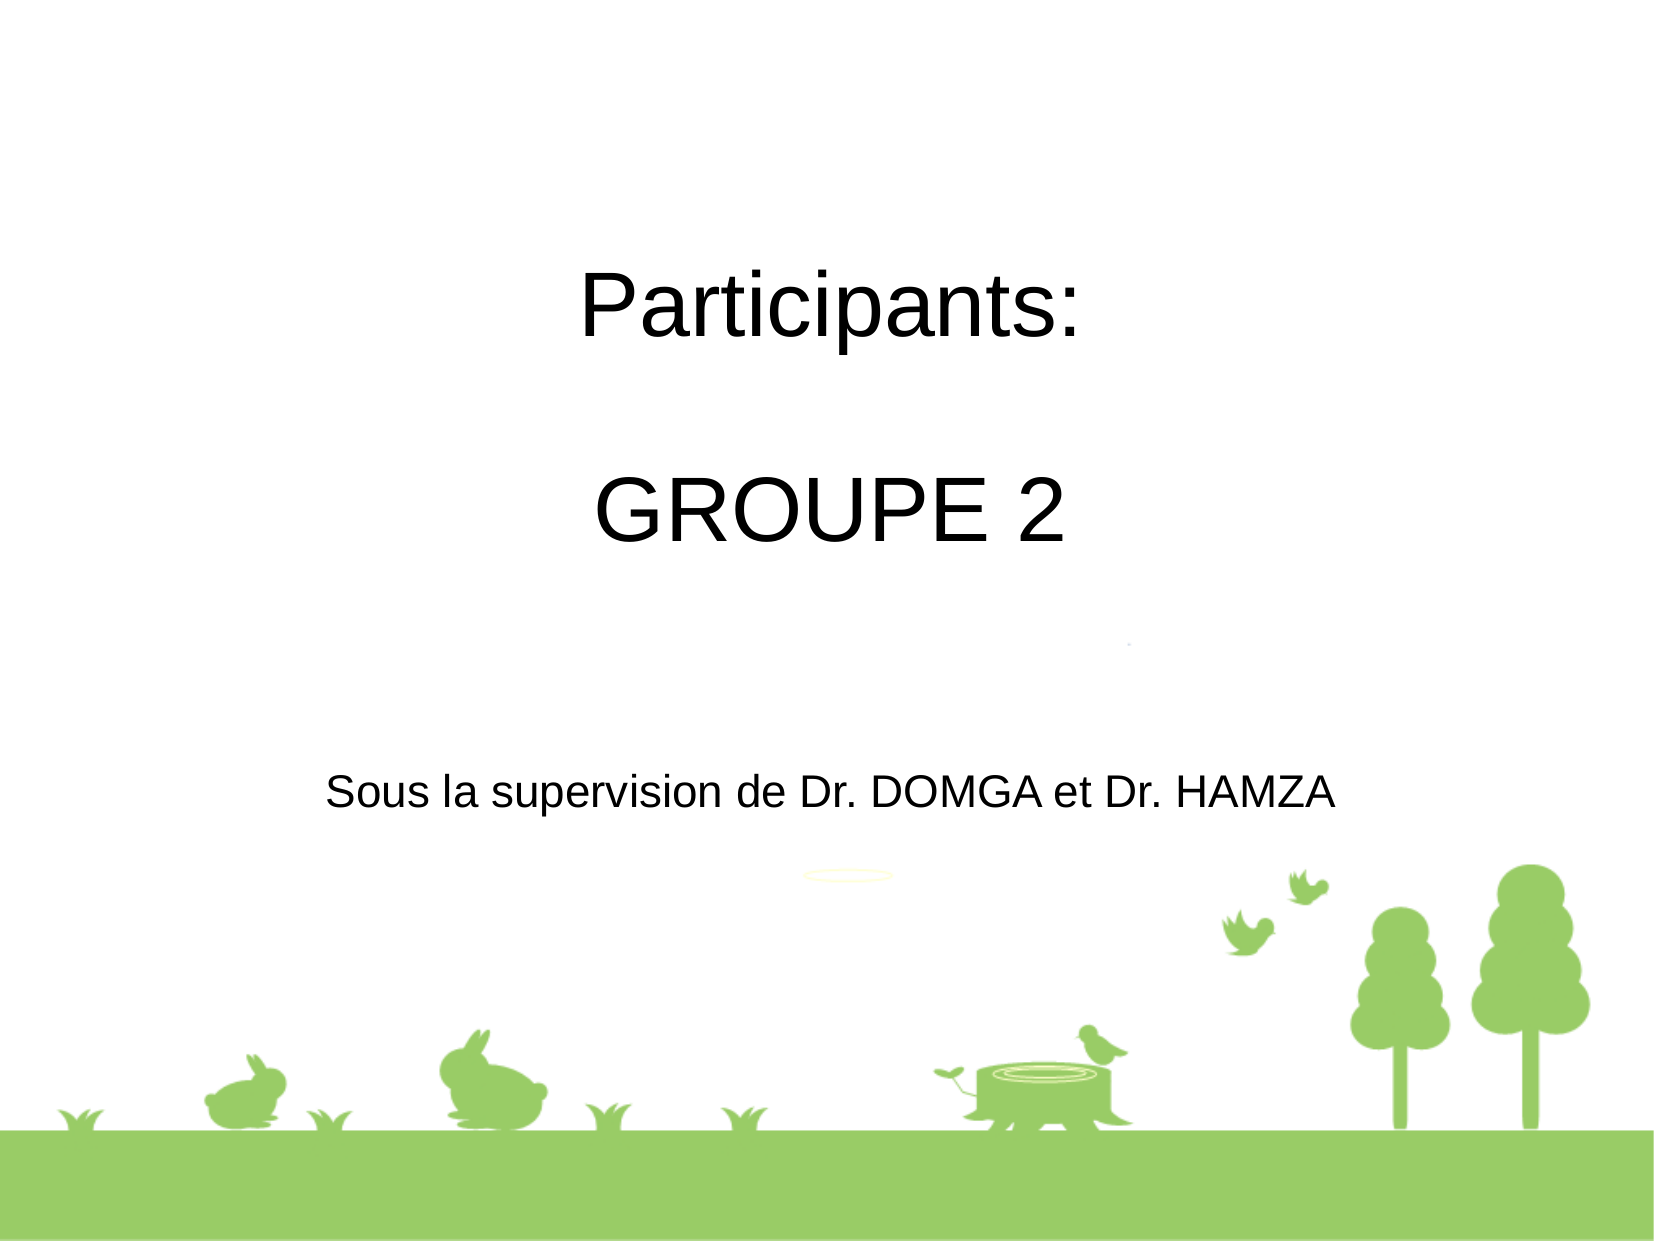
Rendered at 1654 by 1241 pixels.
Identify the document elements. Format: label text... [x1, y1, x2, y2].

picture [0, 0, 1654, 1241]
title Participants: GROUPE 2 Sous la supervision de Dr. DOMGA et Dr. HAMZA [86, 167, 1576, 1006]
